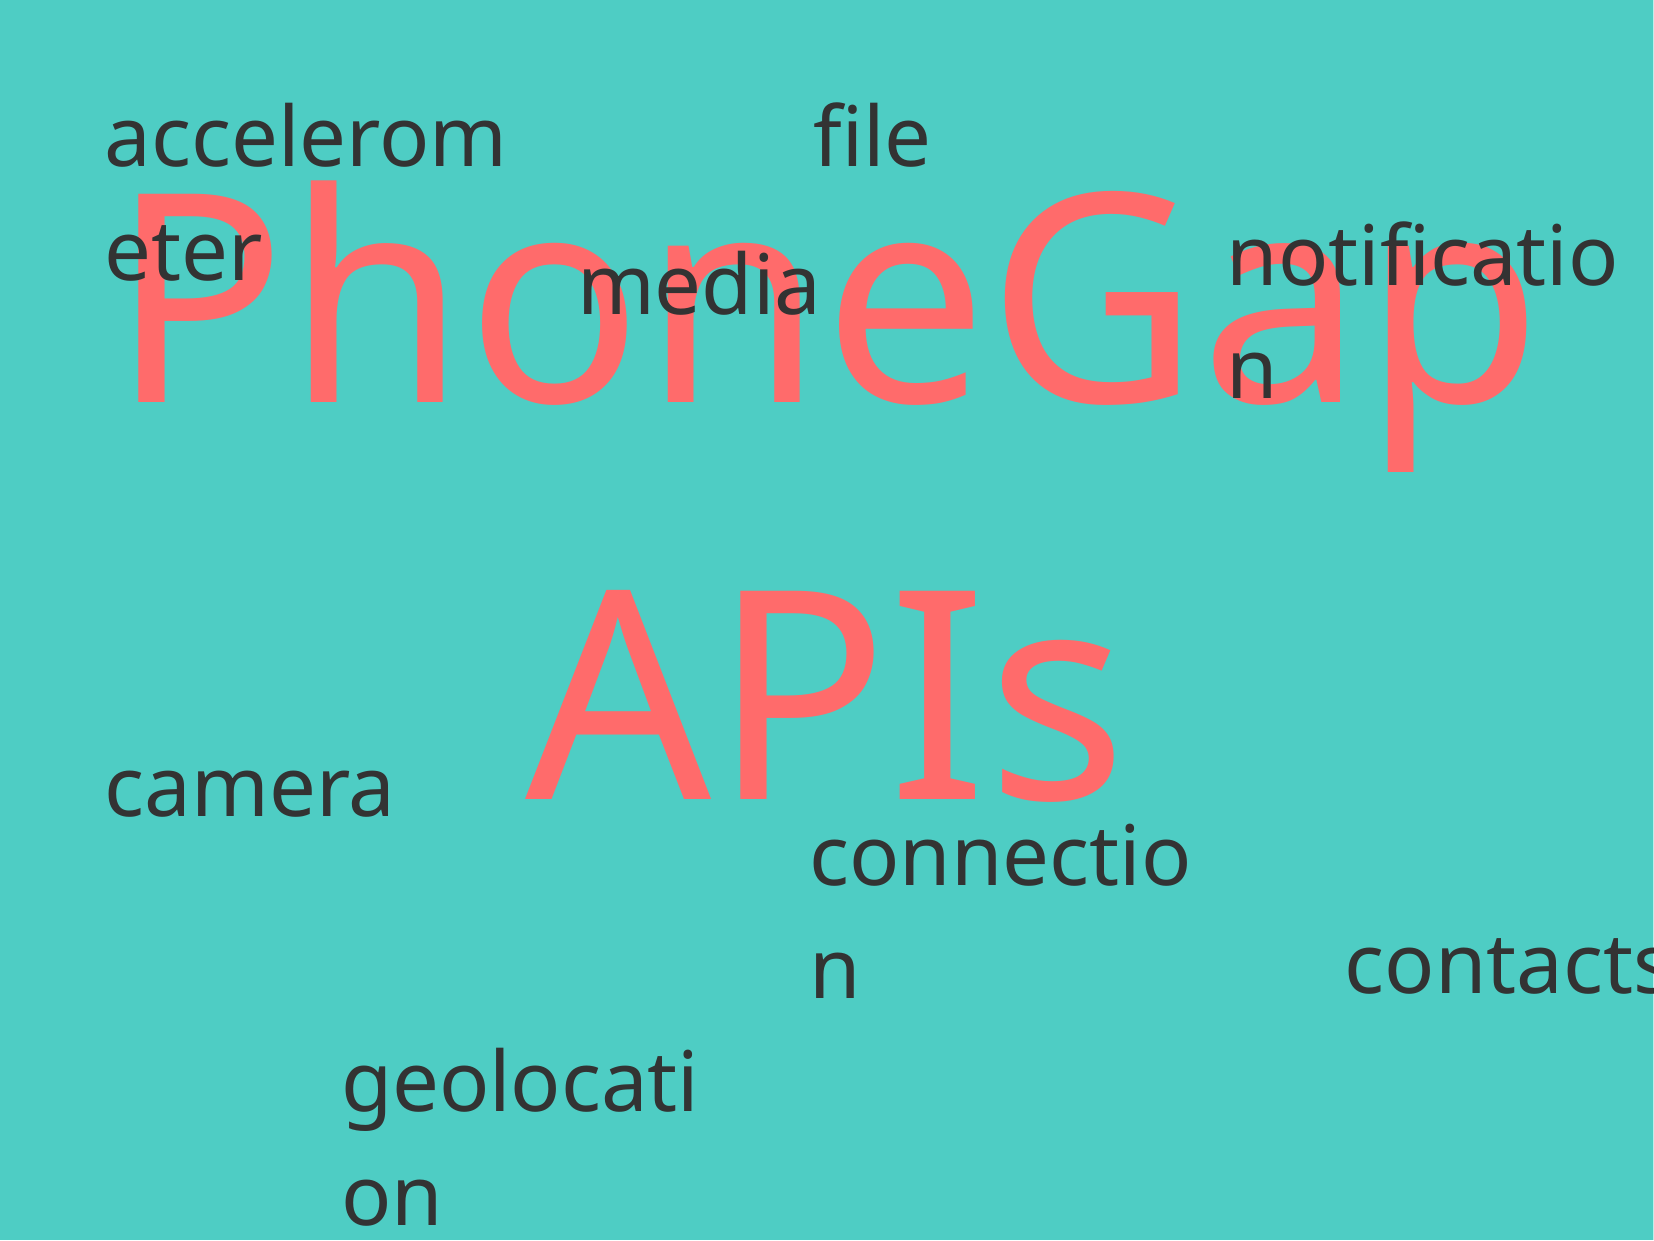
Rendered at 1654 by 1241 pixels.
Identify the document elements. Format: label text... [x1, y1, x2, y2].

text_box file [798, 70, 1234, 182]
title PhoneGap APIs [82, 167, 1571, 809]
text_box media [562, 218, 998, 330]
text_box camera [90, 720, 526, 832]
text_box accelerometer [90, 70, 526, 182]
text_box notification [1212, 188, 1648, 300]
text_box connection [795, 788, 1231, 901]
text_box geolocation [326, 1015, 762, 1127]
text_box contacts [1330, 897, 1654, 1009]
